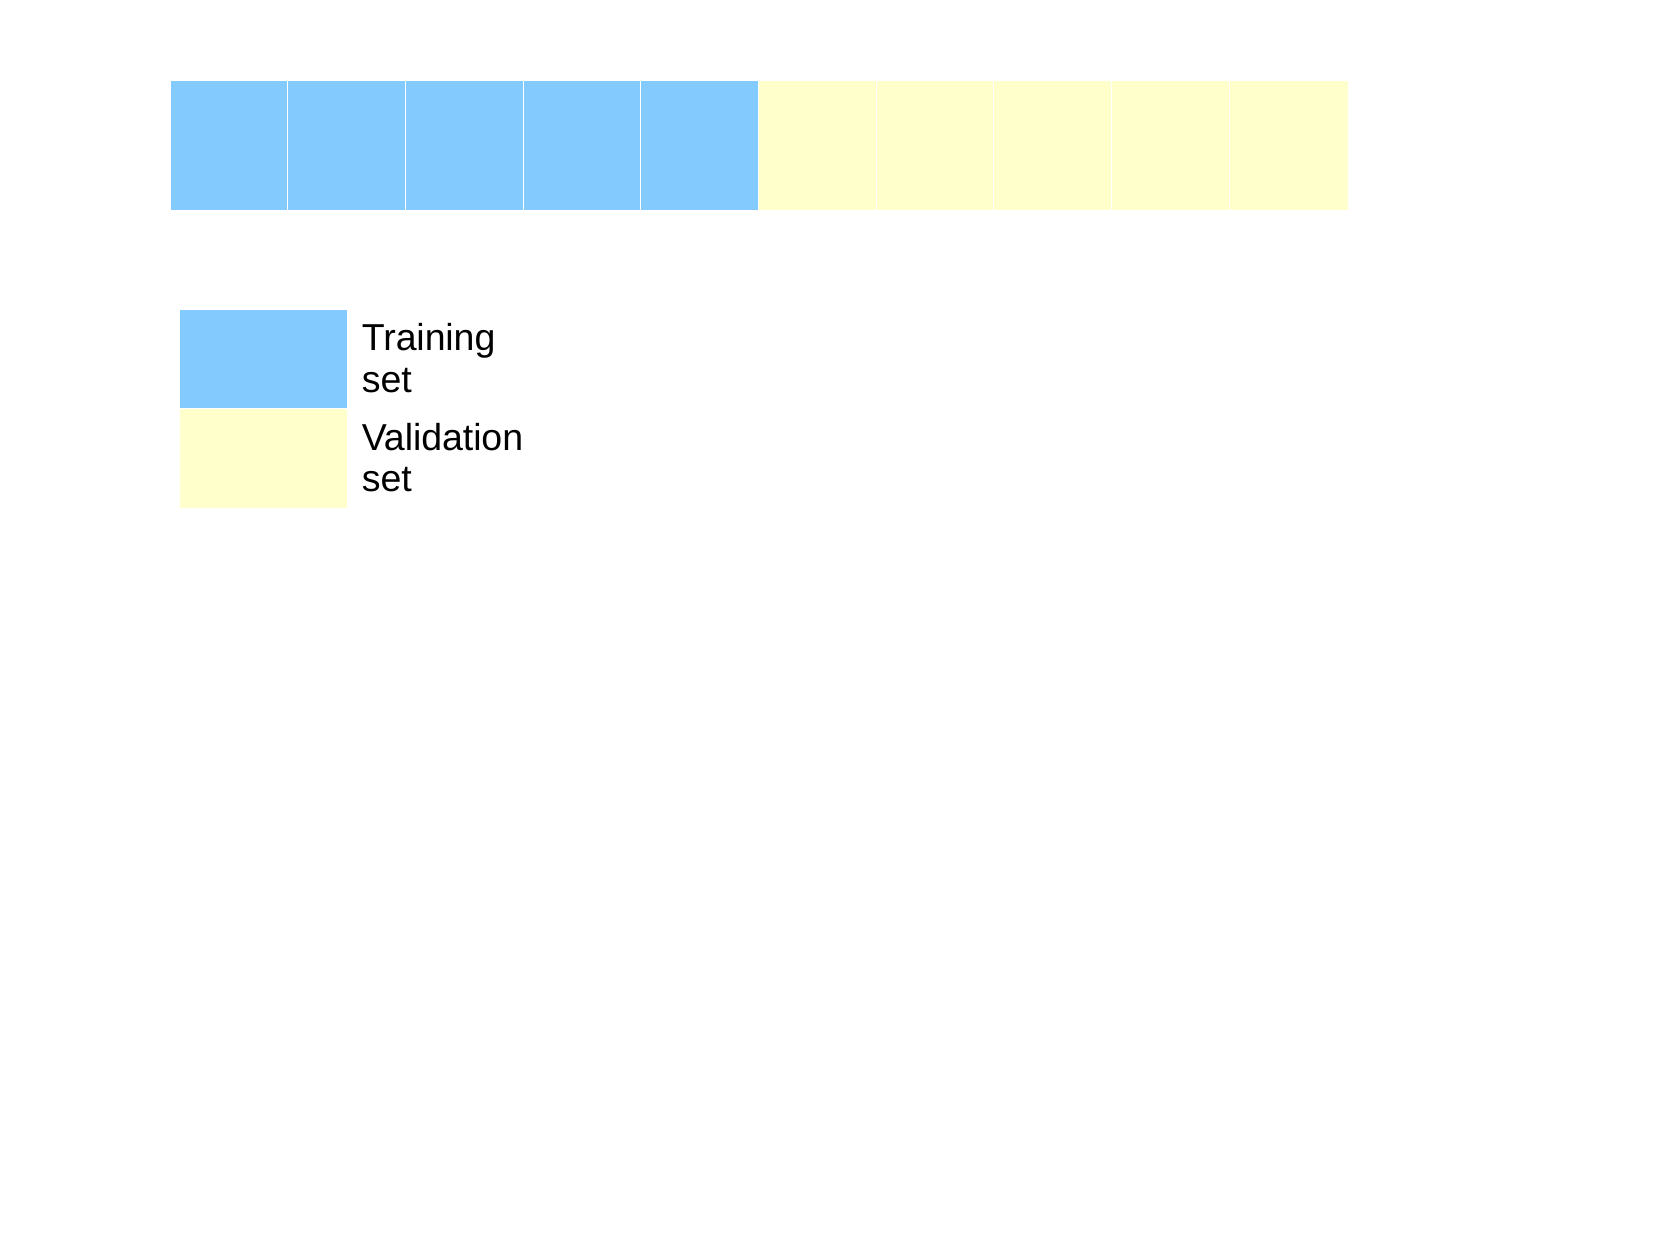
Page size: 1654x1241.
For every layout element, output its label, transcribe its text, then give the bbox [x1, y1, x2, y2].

table_header [1230, 81, 1348, 210]
table_cell Validation set [348, 409, 548, 508]
table_header [288, 81, 405, 210]
table_header [877, 81, 993, 210]
table_header [406, 81, 523, 210]
table_header [180, 310, 347, 408]
table_header [641, 81, 758, 210]
table_cell [180, 409, 347, 508]
table_header [171, 81, 287, 210]
table_header Training set [348, 310, 548, 408]
table_header [524, 81, 640, 210]
table_header [1112, 81, 1229, 210]
table_header [759, 81, 876, 210]
table_header [994, 81, 1111, 210]
